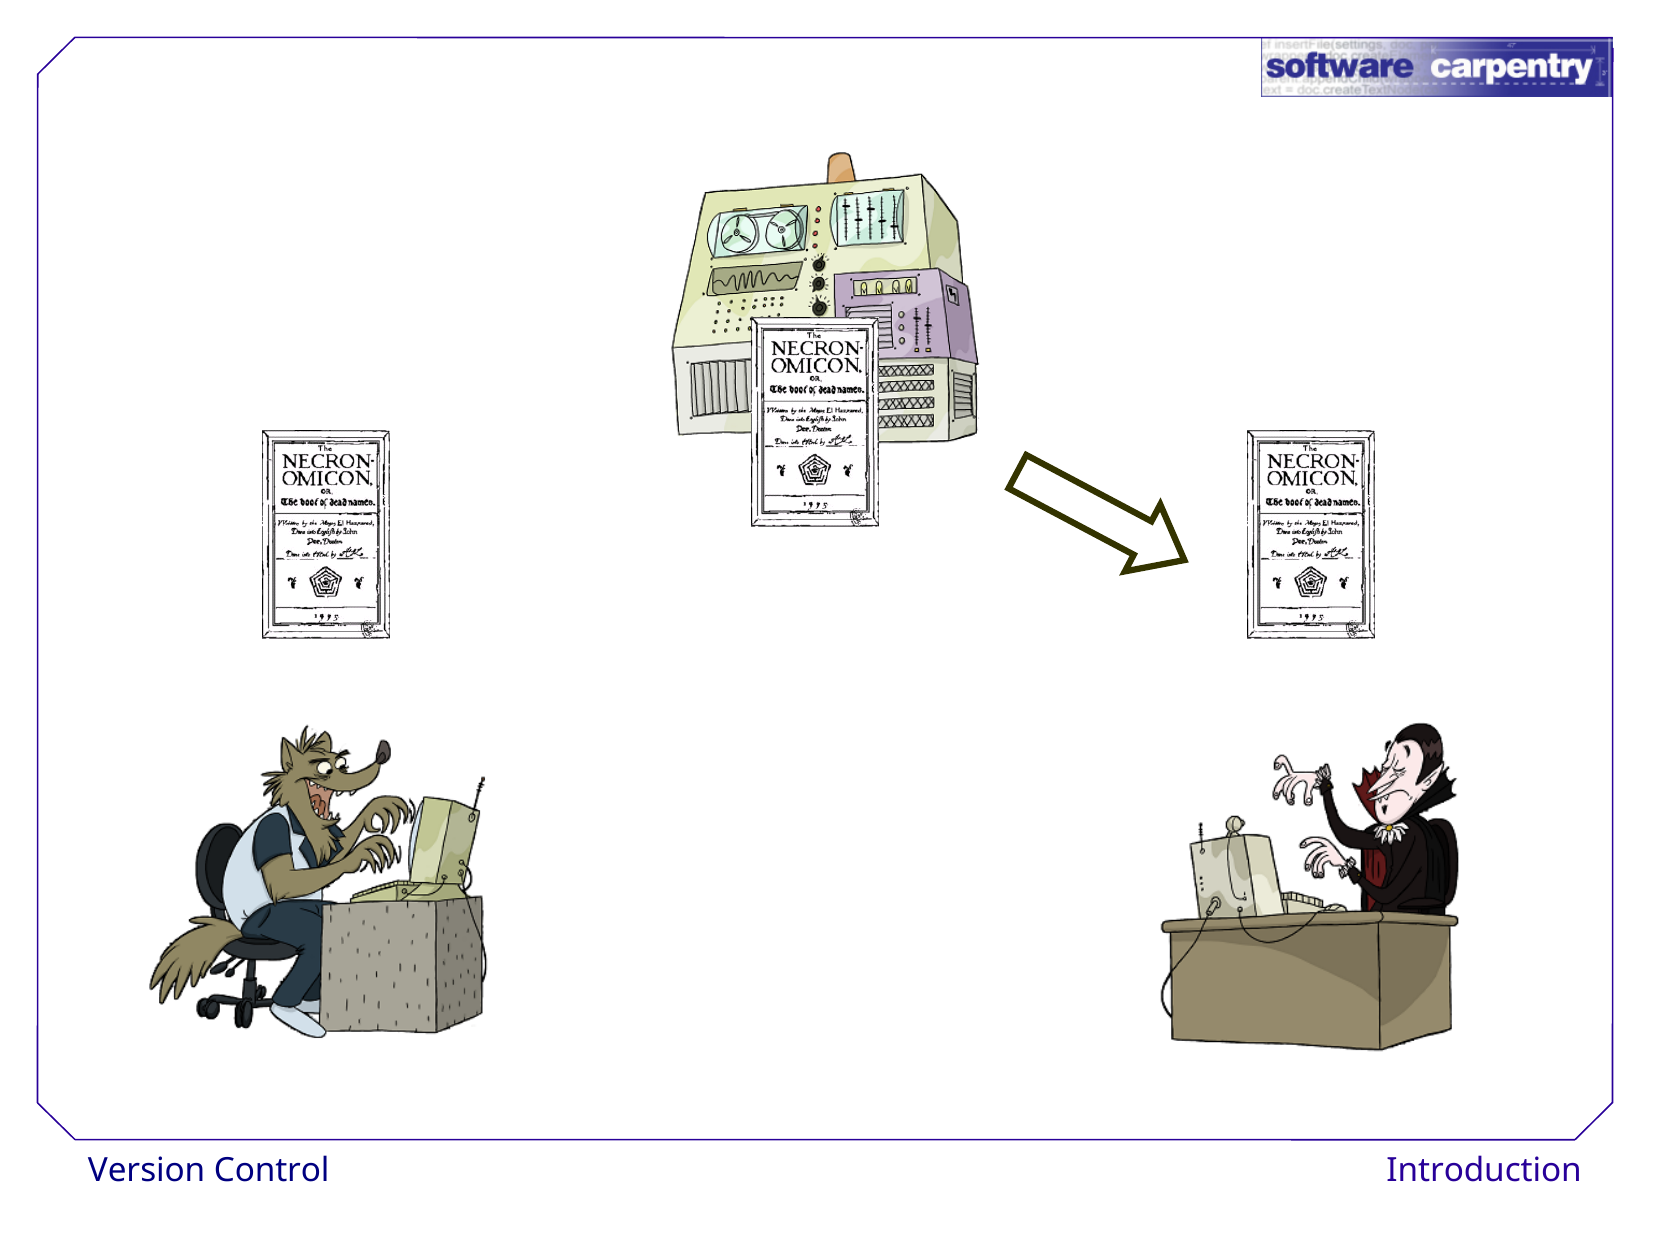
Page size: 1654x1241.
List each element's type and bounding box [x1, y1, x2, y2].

picture [1261, 39, 1613, 97]
picture [1148, 695, 1474, 1067]
picture [1247, 430, 1375, 640]
picture [262, 430, 390, 640]
picture [637, 119, 1020, 527]
picture [137, 705, 516, 1069]
